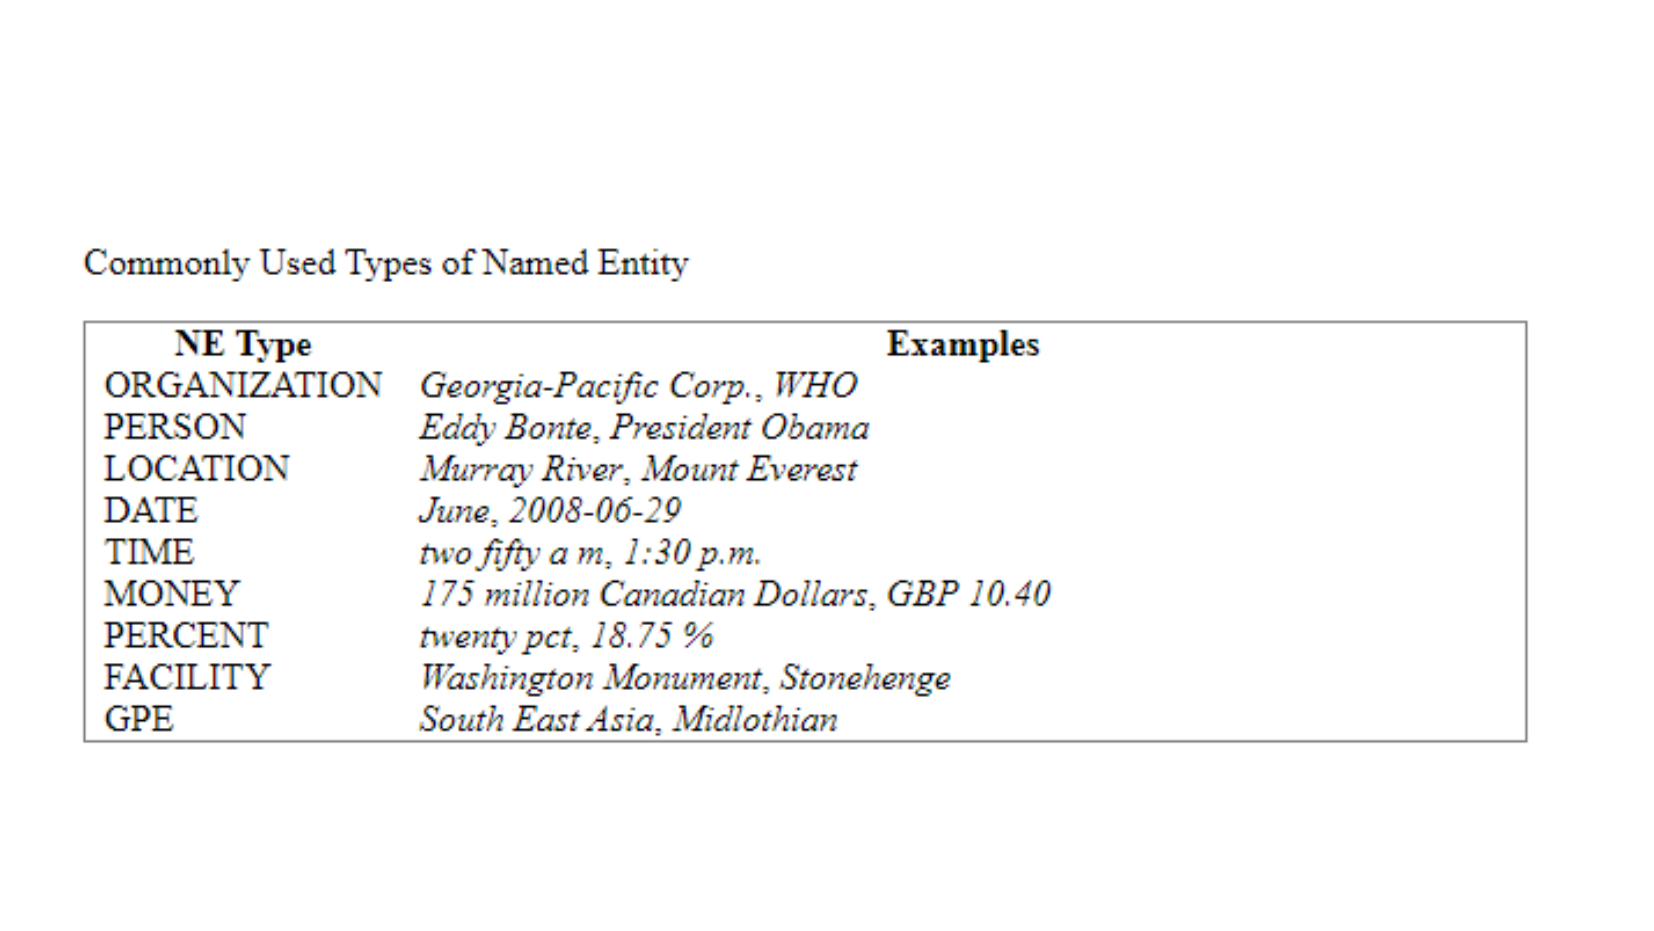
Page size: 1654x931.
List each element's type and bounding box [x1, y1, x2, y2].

picture [77, 231, 1563, 771]
